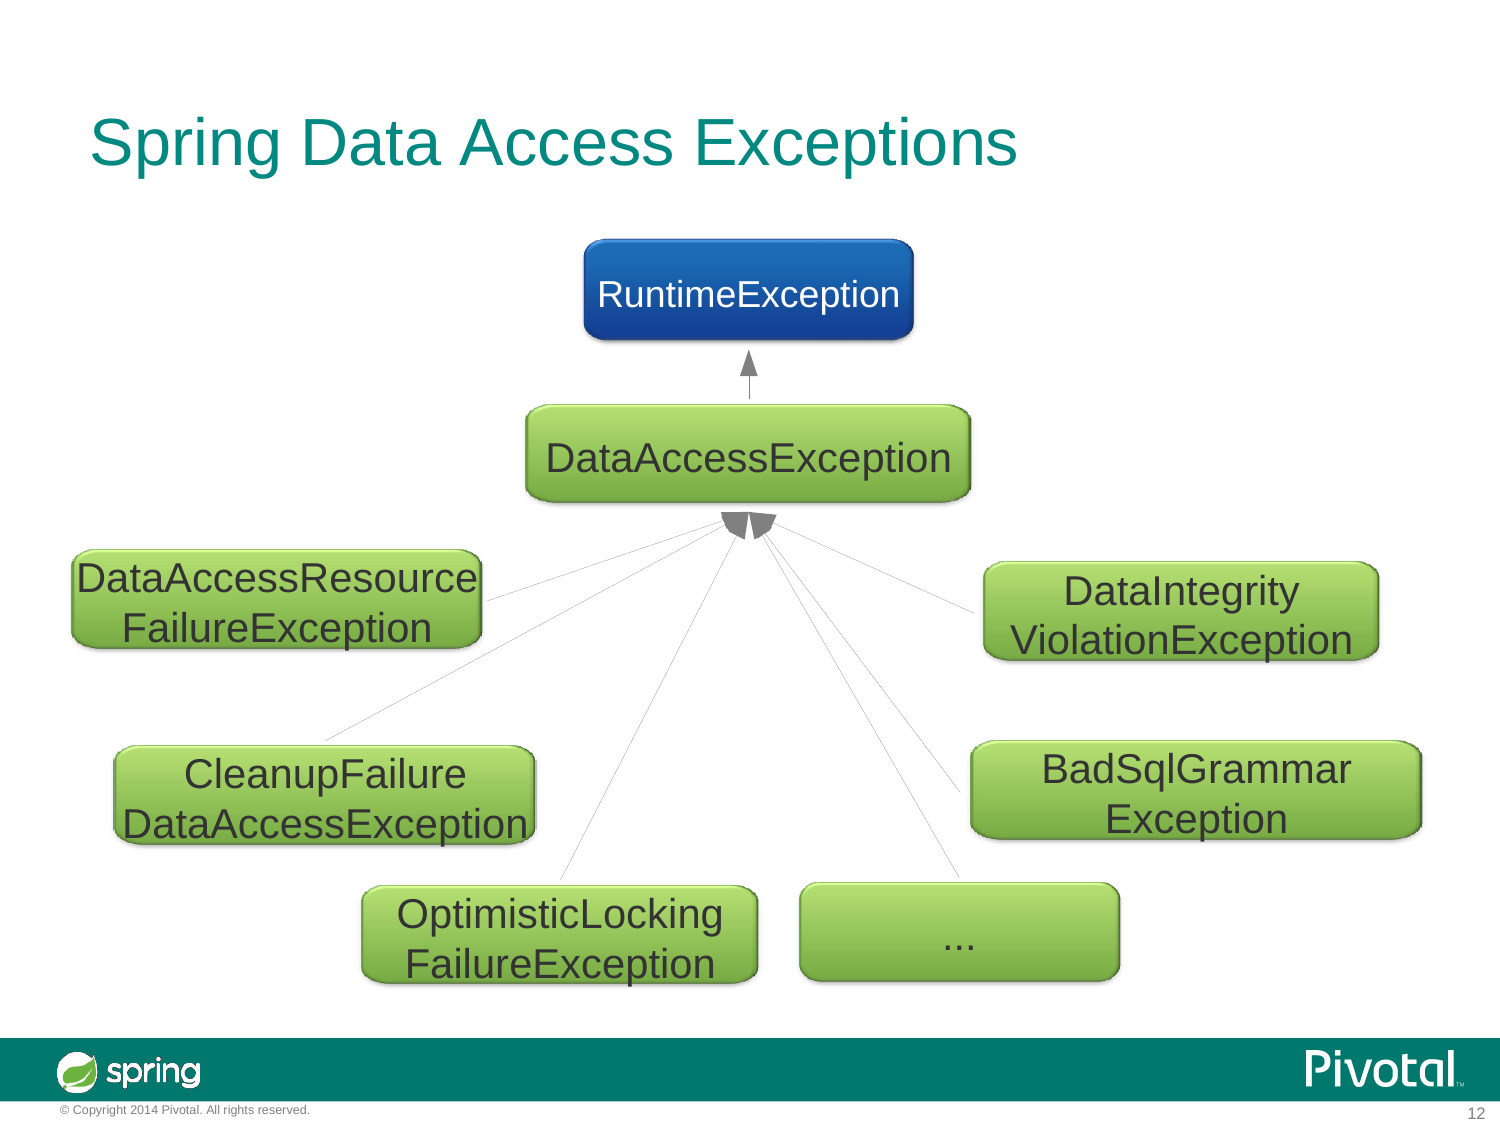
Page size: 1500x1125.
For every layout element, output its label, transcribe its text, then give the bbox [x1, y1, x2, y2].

picture [62, 544, 493, 658]
picture [1306, 1050, 1464, 1087]
picture [791, 877, 1128, 991]
picture [960, 735, 1434, 849]
picture [32, 1041, 210, 1103]
picture [974, 556, 1390, 670]
title Spring Data Access Exceptions [75, 45, 1426, 233]
picture [104, 740, 547, 854]
picture [352, 880, 769, 993]
picture [575, 234, 922, 350]
picture [481, 651, 493, 658]
picture [515, 399, 983, 512]
